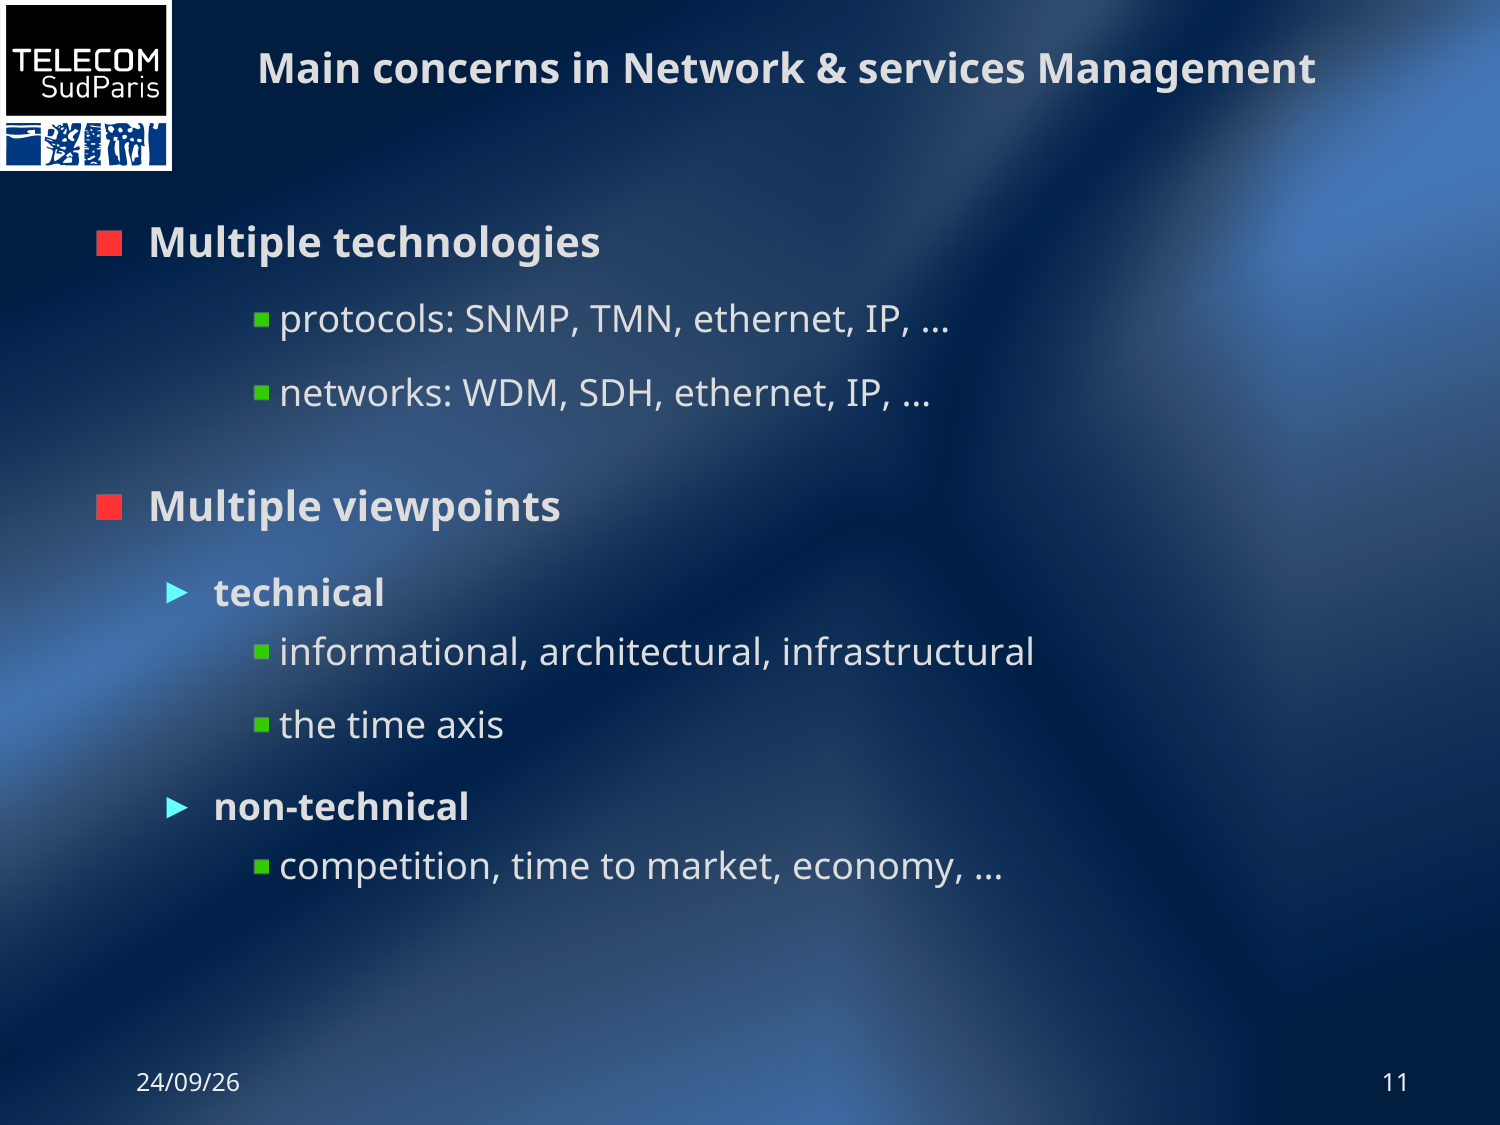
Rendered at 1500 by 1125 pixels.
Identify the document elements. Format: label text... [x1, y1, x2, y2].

list Multiple technologies protocols: SNMP, TMN, ethernet, IP, … networks: WDM, SDH, ethernet, IP, … Multiple viewpoints technical informational, architectural, infrastructural the time axis non-technical competition, time to market, economy, … [76, 207, 1427, 977]
title Main concerns in Network & services Management [242, 7, 1436, 126]
picture [0, 0, 1500, 1125]
